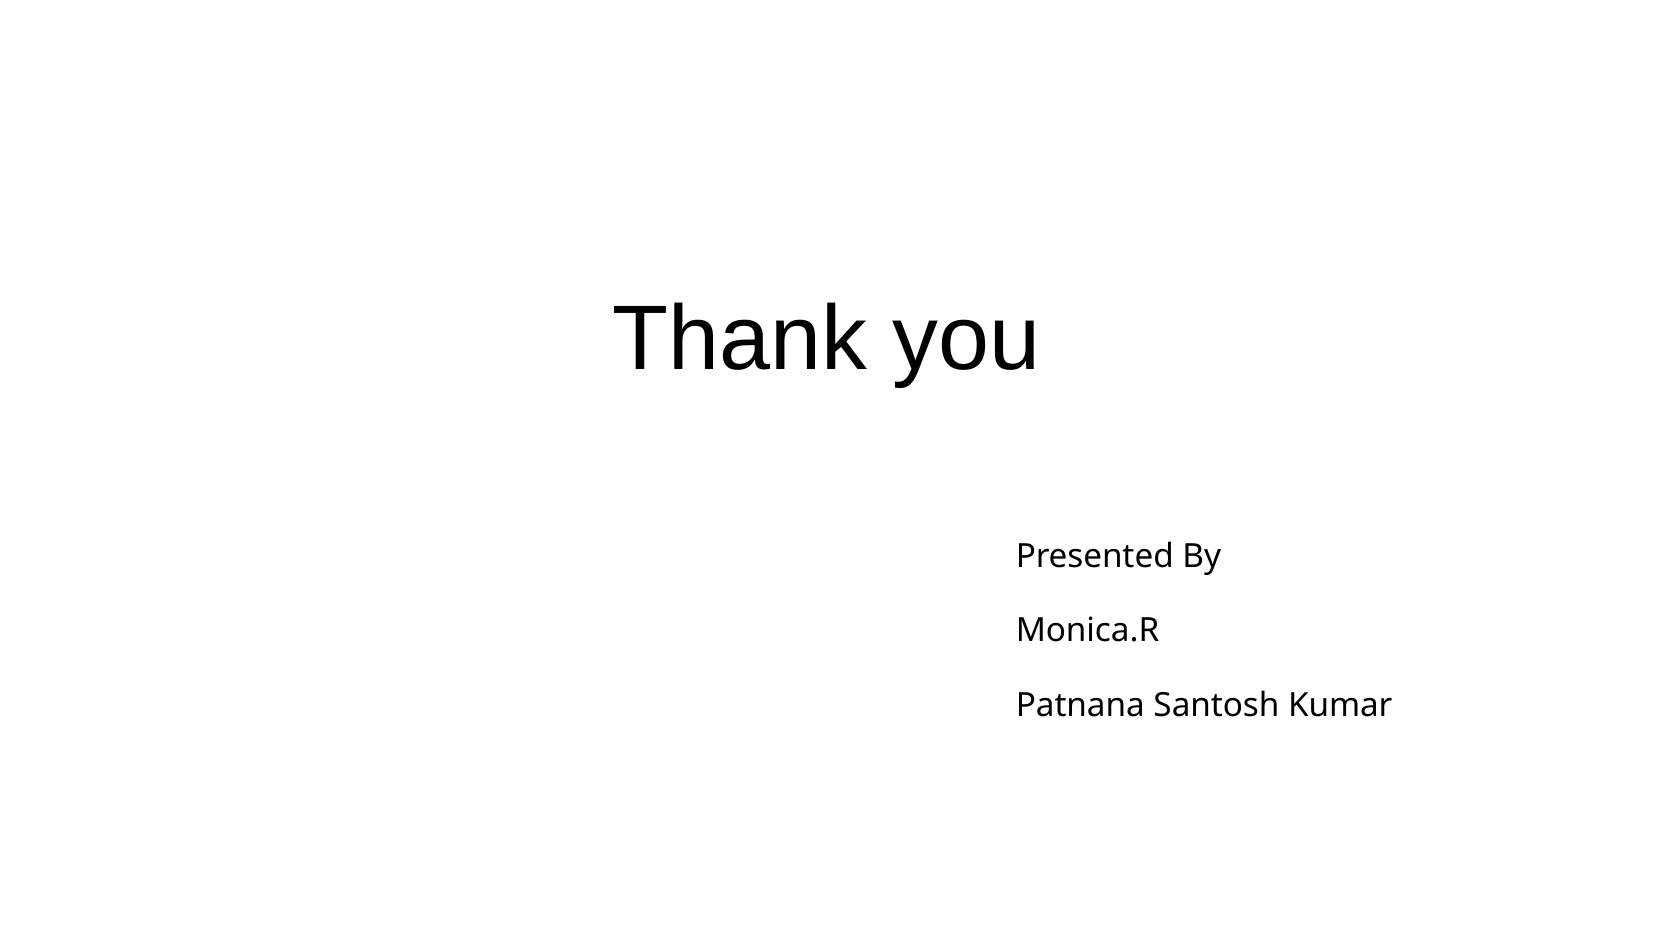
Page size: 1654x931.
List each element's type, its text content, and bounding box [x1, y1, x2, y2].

title Thank you [82, 259, 1571, 416]
list Presented By Monica.R Patnana Santosh Kumar [944, 531, 1654, 793]
